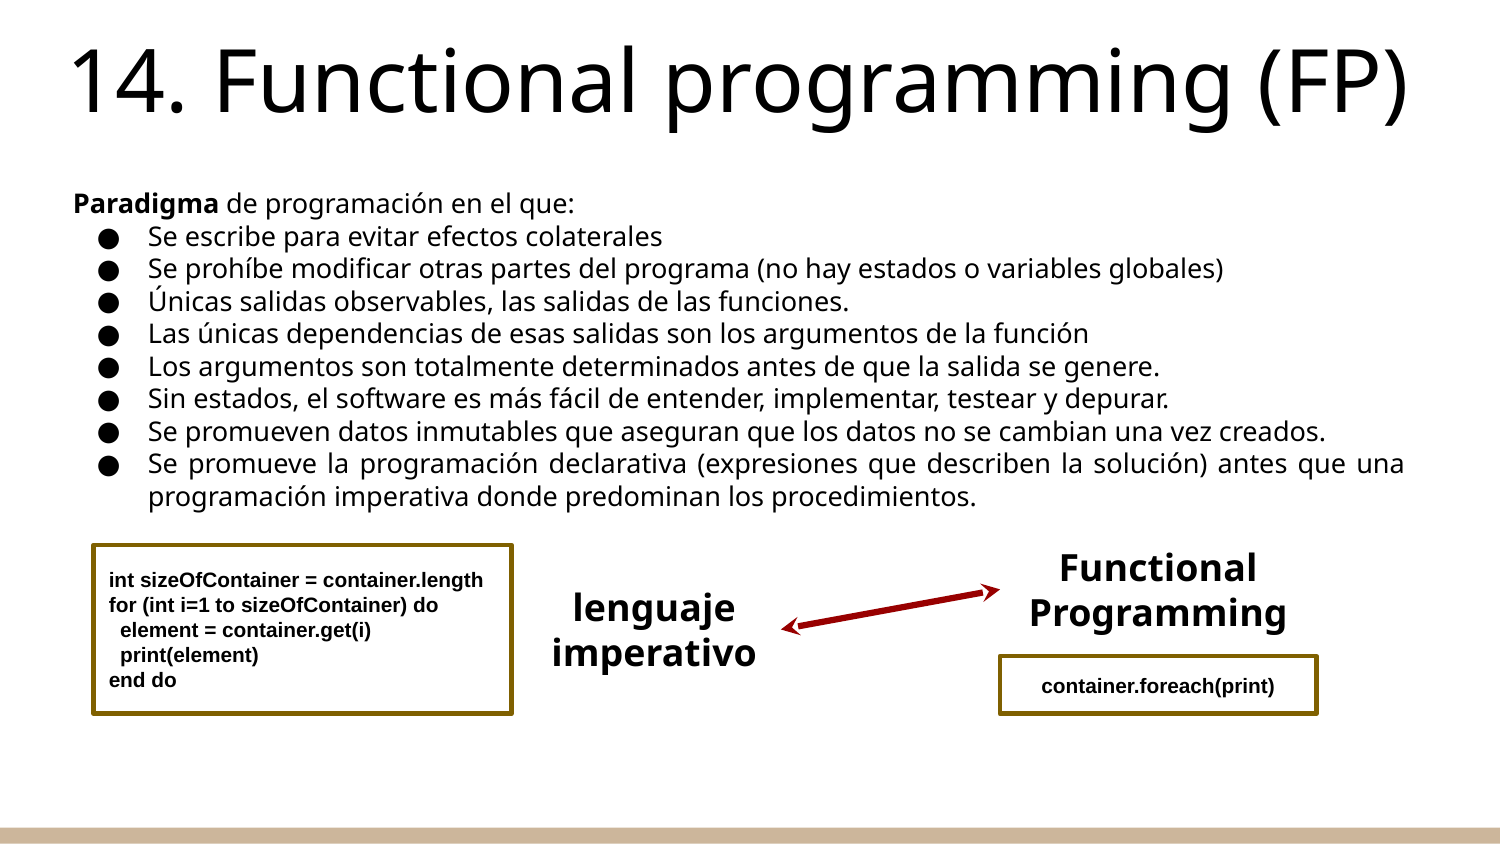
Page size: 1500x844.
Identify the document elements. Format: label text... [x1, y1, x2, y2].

text_box int sizeOfContainer = container.length for (int i=1 to sizeOfContainer) do element = container.get(i) print(element) end do [93, 545, 512, 714]
text_box lenguaje imperativo [527, 593, 781, 666]
text_box Paradigma de programación en el que: Se escribe para evitar efectos colaterales Se prohíbe modificar otras partes del programa (no hay estados o variables globales) Únicas salidas observables, las salidas de las funciones. Las únicas dependencias de esas salidas son los argumentos de la función Los argumentos son totalmente determinados antes de que la salida se genere. Sin estados, el software es más fácil de entender, implementar, testear y depurar. Se promueven datos inmutables que aseguran que los datos no se cambian una vez creados. Se promueve la programación declarativa (expresiones que describen la solución) antes que una programación imperativa donde predominan los procedimientos. [57, 145, 1420, 554]
text_box container.foreach(print) [999, 656, 1317, 714]
title 14. Functional programming (FP) [51, 8, 1449, 146]
text_box Functional Programming [999, 553, 1317, 626]
